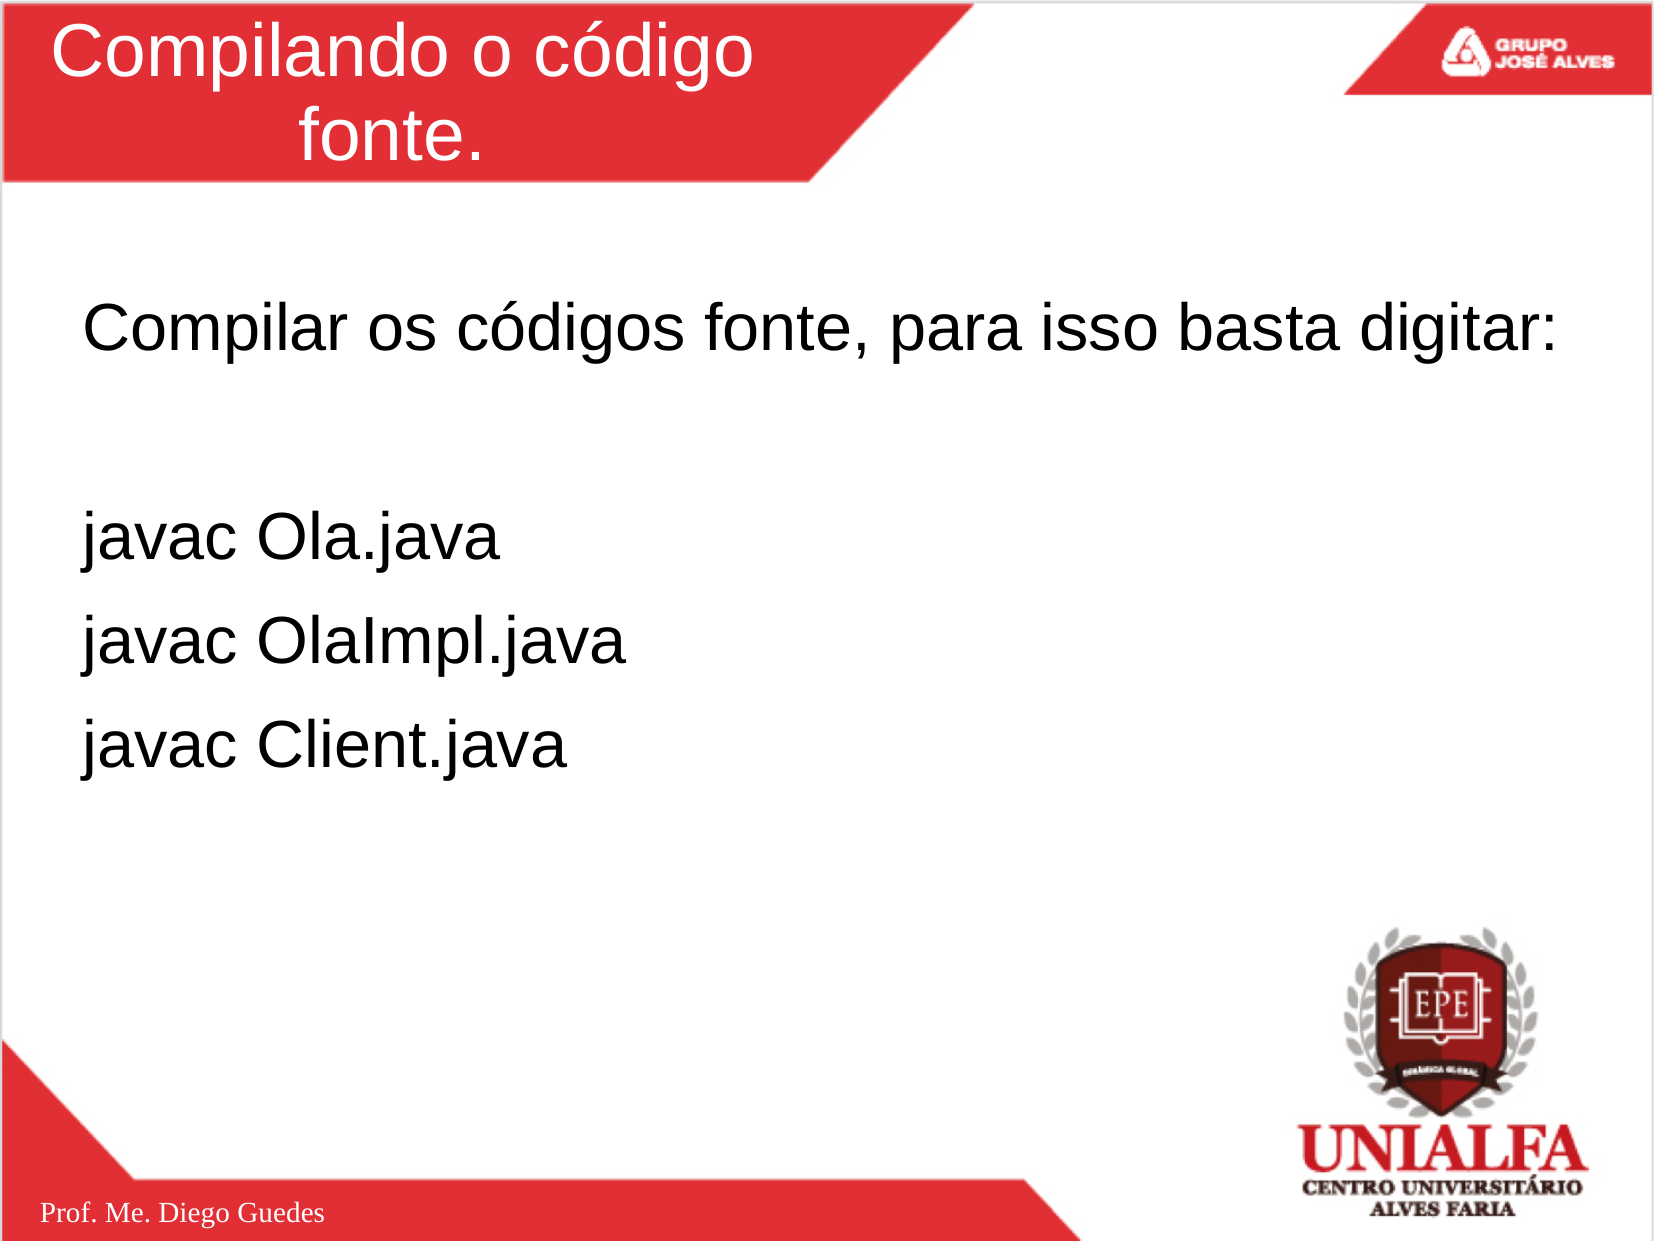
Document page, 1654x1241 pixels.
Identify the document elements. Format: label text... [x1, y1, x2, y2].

picture [0, 0, 1654, 1241]
title Compilando o código fonte. [6, 8, 799, 176]
list Compilar os códigos fonte, para isso basta digitar: javac Ola.java javac OlaImpl.java javac Client.java [82, 290, 1571, 1109]
